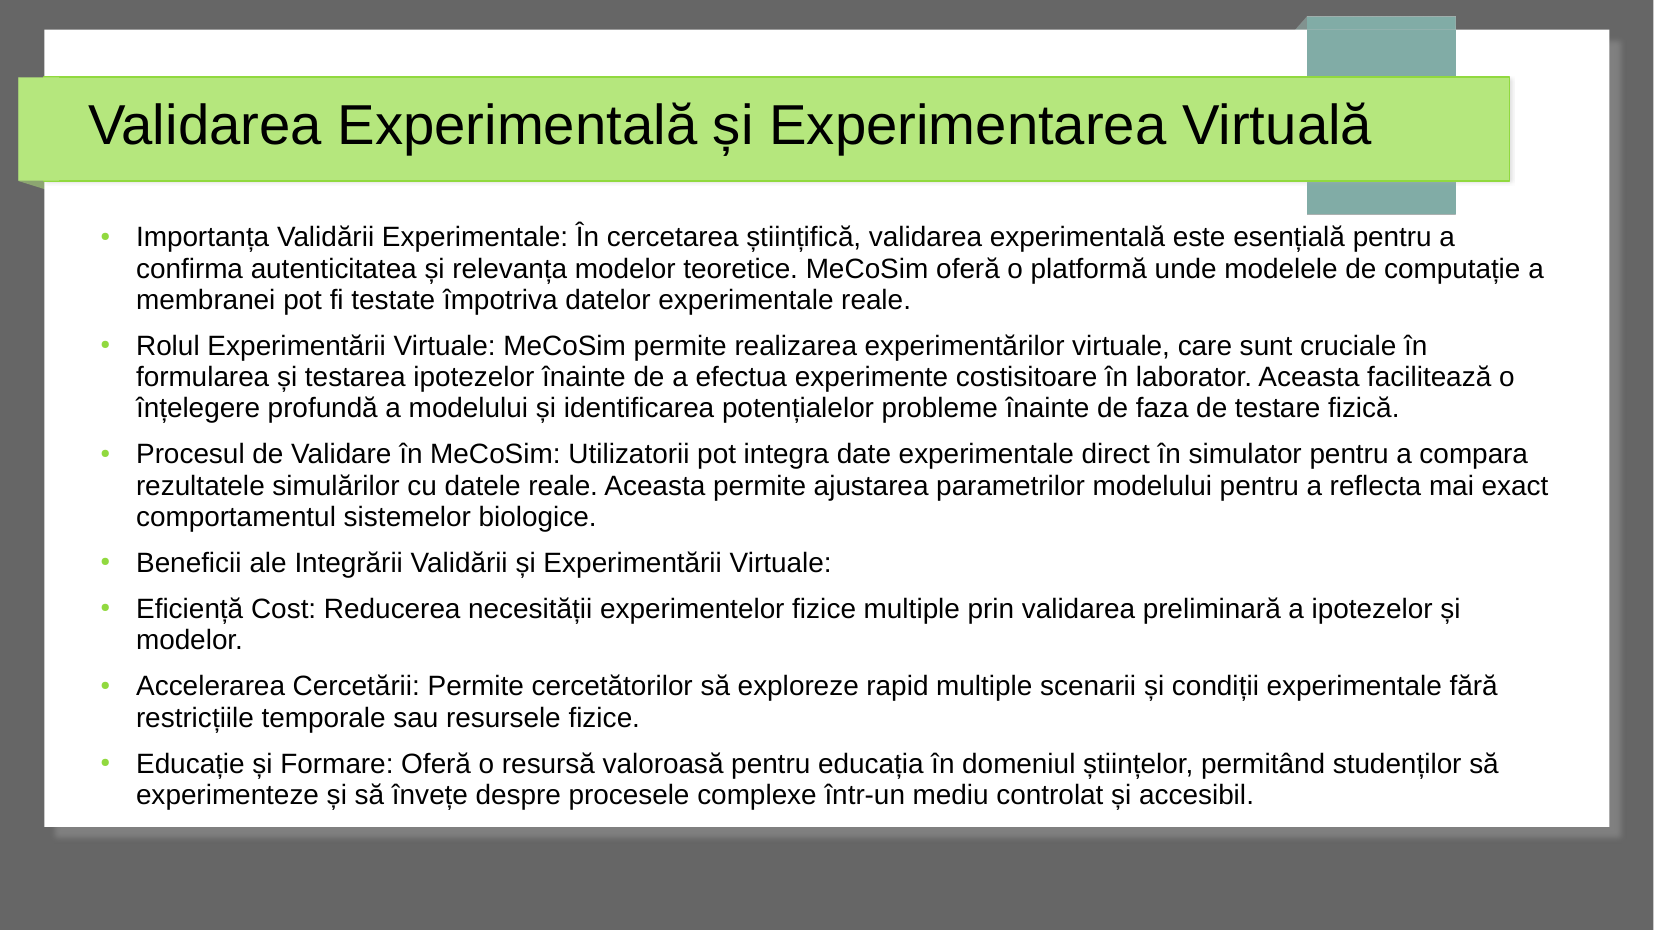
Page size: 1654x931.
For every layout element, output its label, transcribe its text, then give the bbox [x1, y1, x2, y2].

title Validarea Experimentală și Experimentarea Virtuală [88, 73, 1506, 178]
list Importanța Validării Experimentale: În cercetarea științifică, validarea experimentală este esențială pentru a confirma autenticitatea și relevanța modelor teoretice. MeCoSim oferă o platformă unde modelele de computație a membranei pot fi testate împotriva datelor experimentale reale. Rolul Experimentării Virtuale: MeCoSim permite realizarea experimentărilor virtuale, care sunt cruciale în formularea și testarea ipotezelor înainte de a efectua experimente costisitoare în laborator. Aceasta facilitează o înțelegere profundă a modelului și identificarea potențialelor probleme înainte de faza de testare fizică. Procesul de Validare în MeCoSim: Utilizatorii pot integra date experimentale direct în simulator pentru a compara rezultatele simulărilor cu datele reale. Aceasta permite ajustarea parametrilor modelului pentru a reflecta mai exact comportamentul sistemelor biologice. Beneficii ale Integrării Validării și Experimentării Virtuale: Eficiență Cost: Reducerea necesității experimentelor fizice multiple prin validarea preliminară a ipotezelor și modelor. Accelerarea Cercetării: Permite cercetătorilor să exploreze rapid multiple scenarii și condiții experimentale fără restricțiile temporale sau resursele fizice. Educație și Formare: Oferă o resursă valoroasă pentru educația în domeniul științelor, permitând studenților să experimenteze și să învețe despre procesele complexe într-un mediu controlat și accesibil. [88, 221, 1565, 813]
